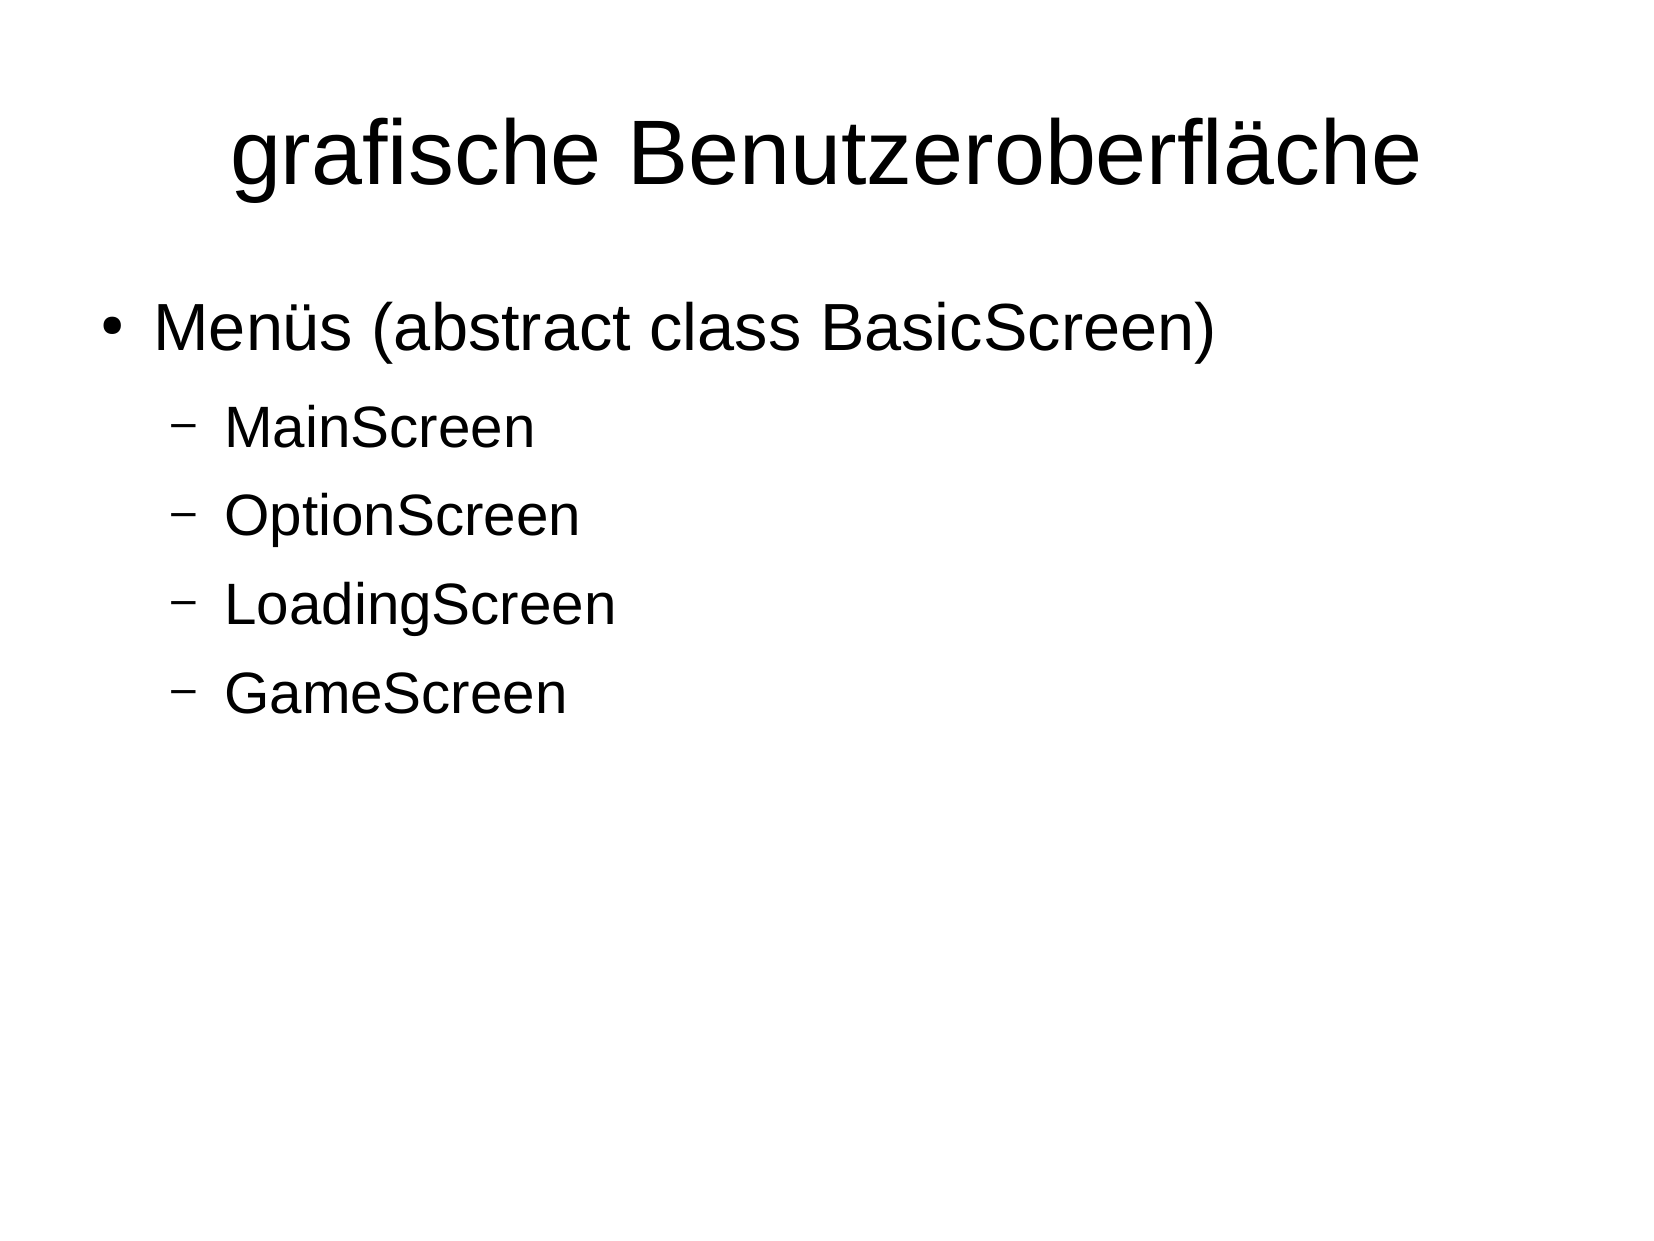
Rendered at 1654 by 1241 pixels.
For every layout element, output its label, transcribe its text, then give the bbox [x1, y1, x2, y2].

title grafische Benutzeroberfläche [82, 49, 1571, 257]
list Menüs (abstract class BasicScreen) MainScreen OptionScreen LoadingScreen GameScreen [82, 290, 1571, 1010]
